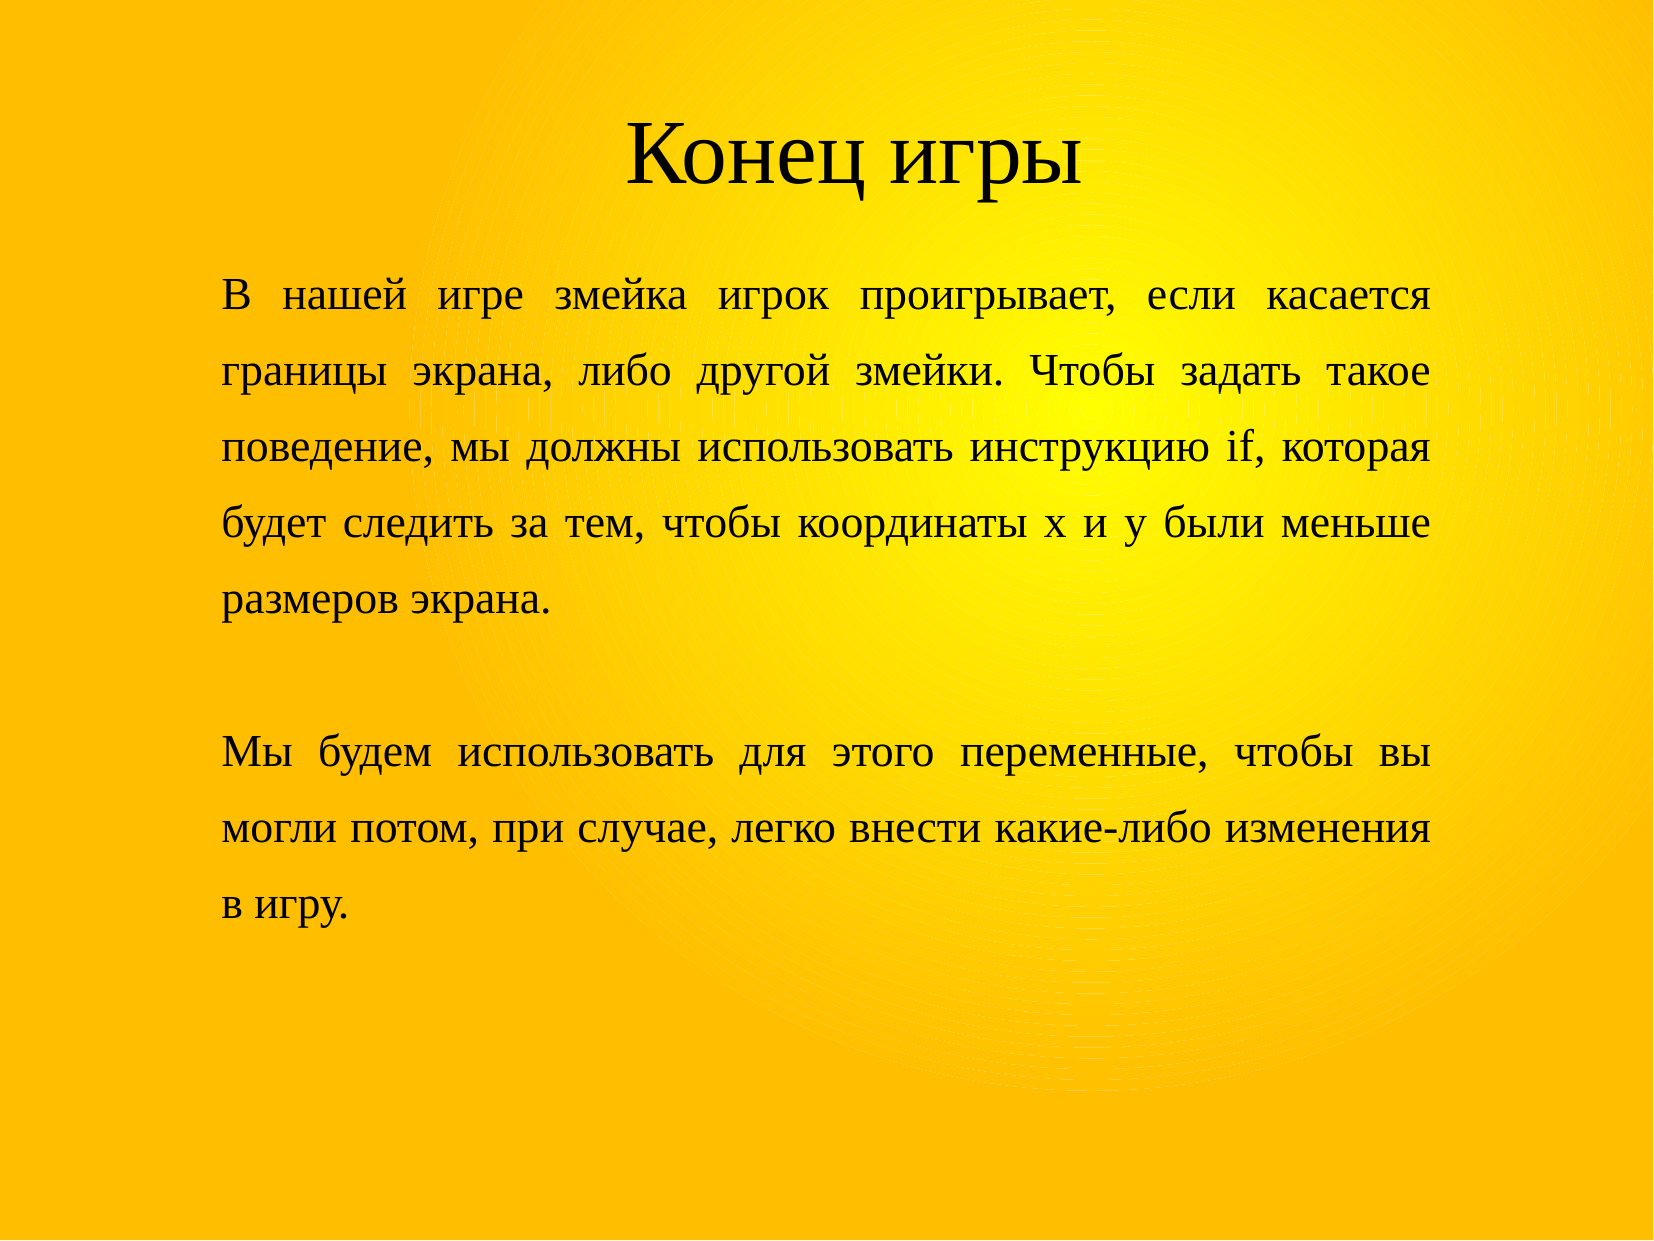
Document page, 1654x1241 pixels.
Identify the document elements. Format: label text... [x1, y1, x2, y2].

title Конец игры [82, 49, 1571, 257]
text_box В нашей игре змейка игрок проигрывает, если касается границы экрана, либо другой змейки. Чтобы задать такое поведение, мы должны использовать инструкцию if, которая будет следить за тем, чтобы координаты x и y были меньше размеров экрана. Мы будем использовать для этого переменные, чтобы вы могли потом, при случае, легко внести какие-либо изменения в игру. [206, 236, 1447, 936]
